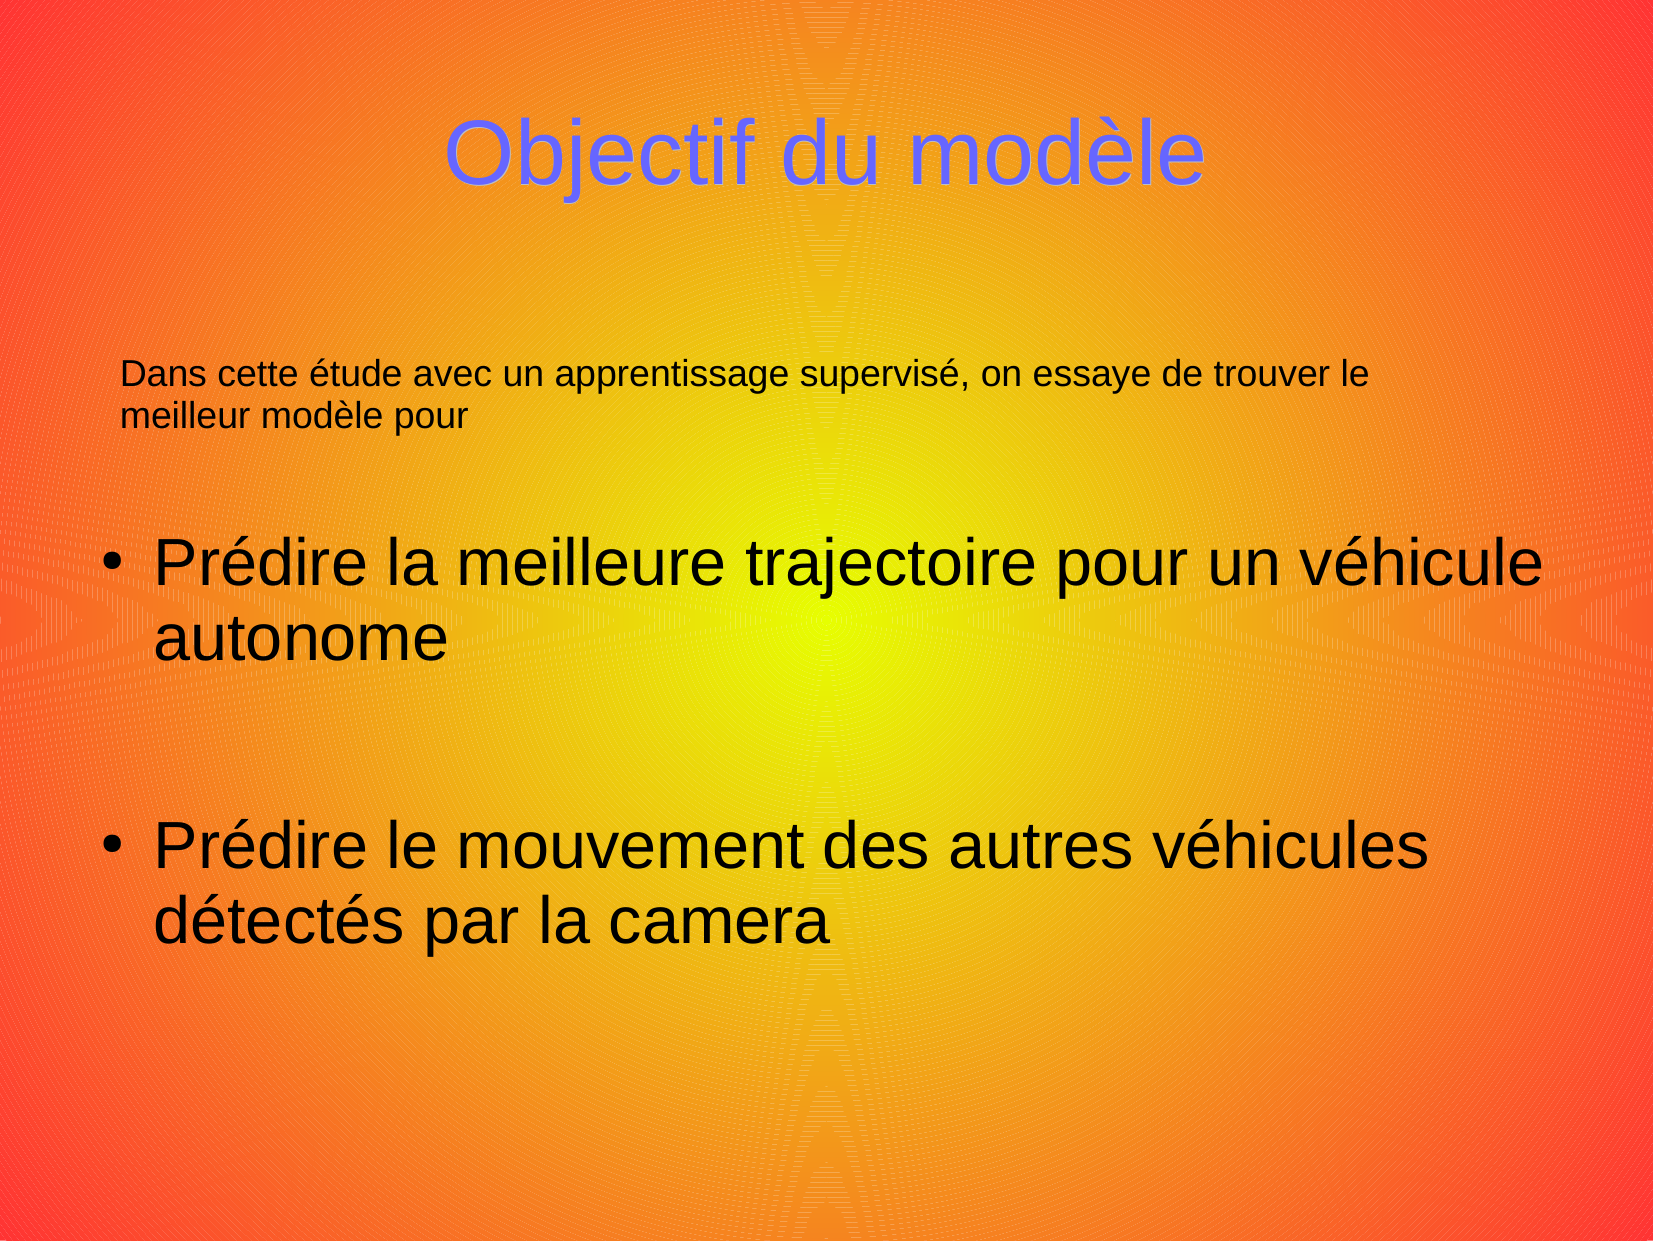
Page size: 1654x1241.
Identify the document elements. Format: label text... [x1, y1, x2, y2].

list Prédire la meilleure trajectoire pour un véhicule autonome Prédire le mouvement des autres véhicules détectés par la camera [82, 525, 1571, 1010]
text_box Dans cette étude avec un apprentissage supervisé, on essaye de trouver le meilleur modèle pour [105, 345, 1501, 444]
title Objectif du modèle [82, 49, 1571, 257]
